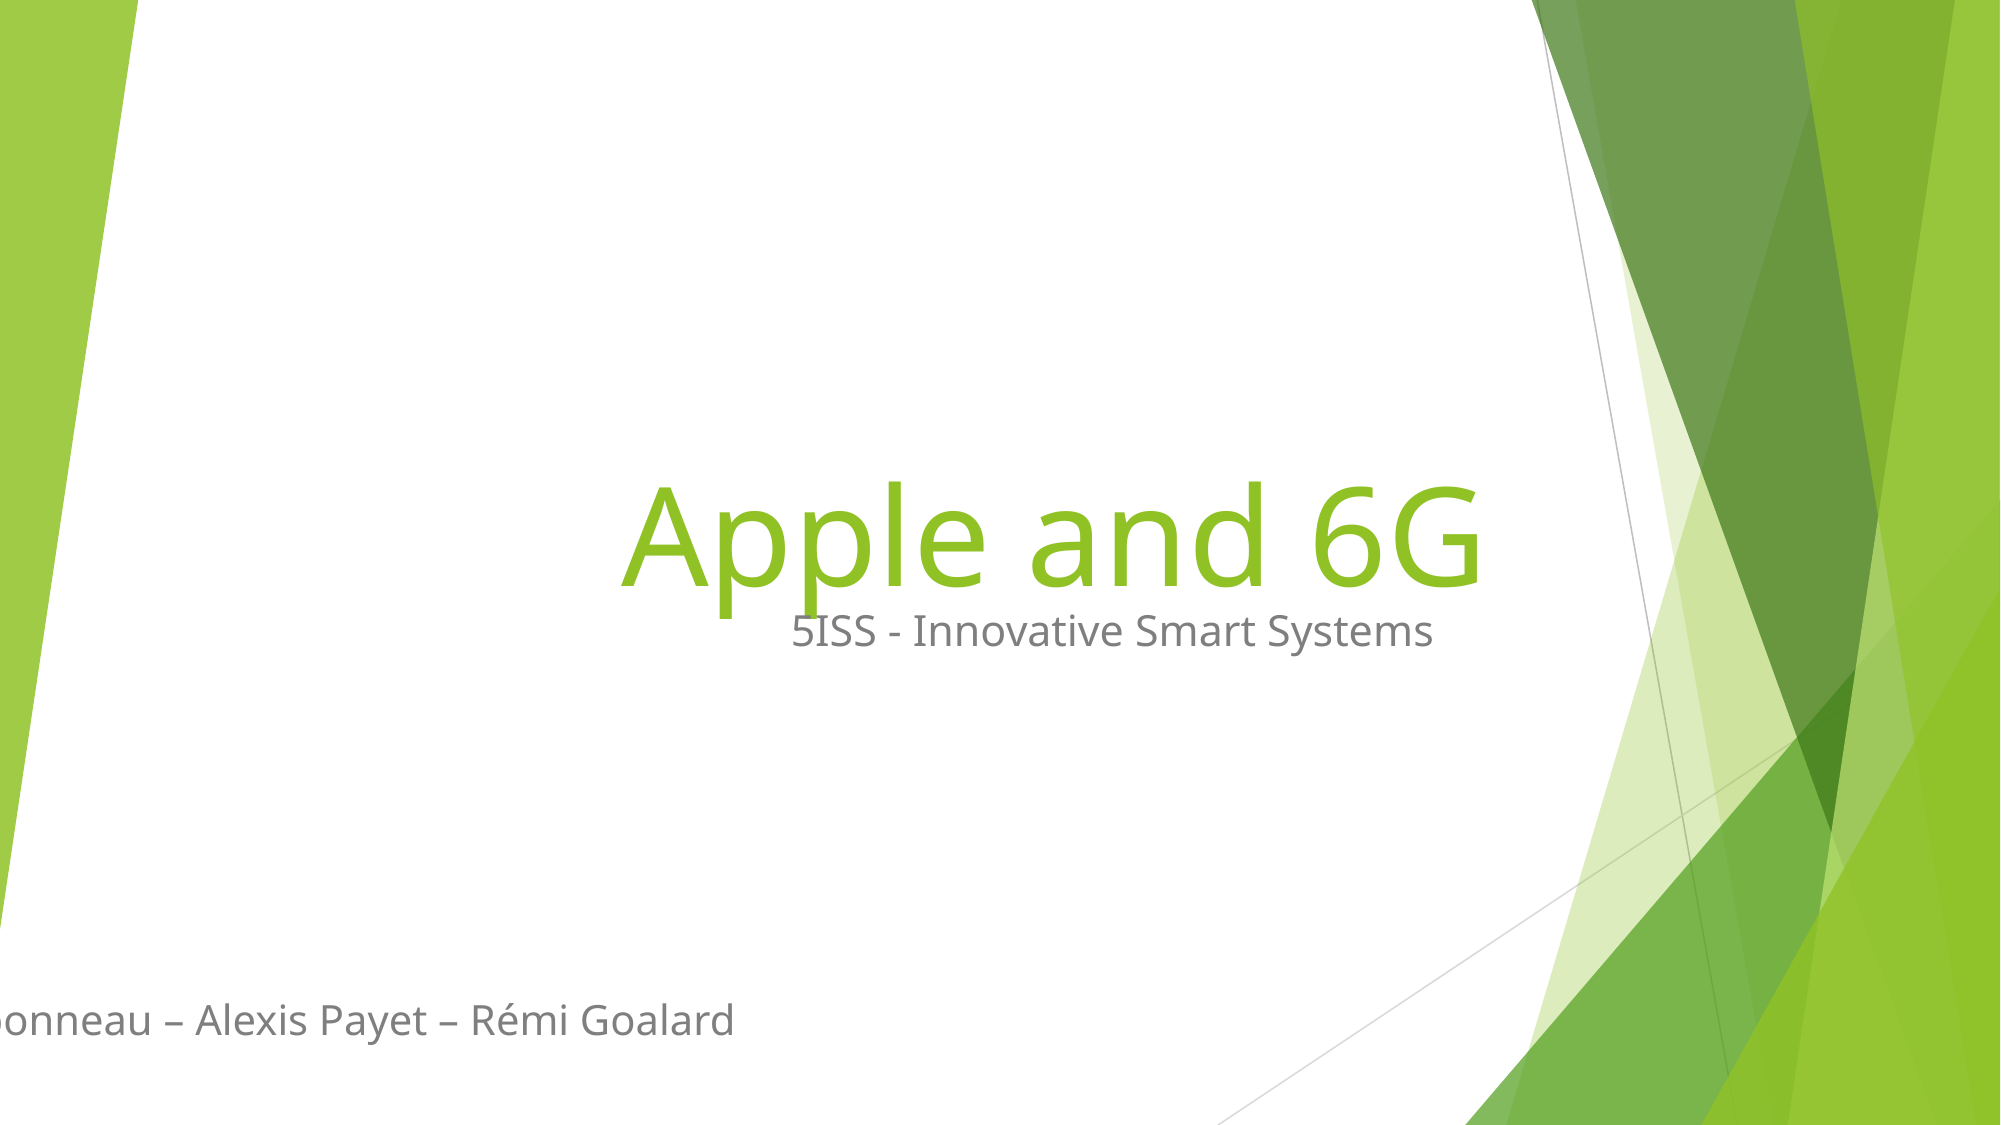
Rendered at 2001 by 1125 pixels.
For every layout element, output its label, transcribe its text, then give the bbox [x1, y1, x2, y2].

text_box Benjamin Abonneau – Alexis Payet – Rémi Goalard [0, 986, 1014, 1091]
subtitle 5ISS - Innovative Smart Systems [775, 595, 1529, 700]
title Apple and 6G [606, 441, 1539, 598]
